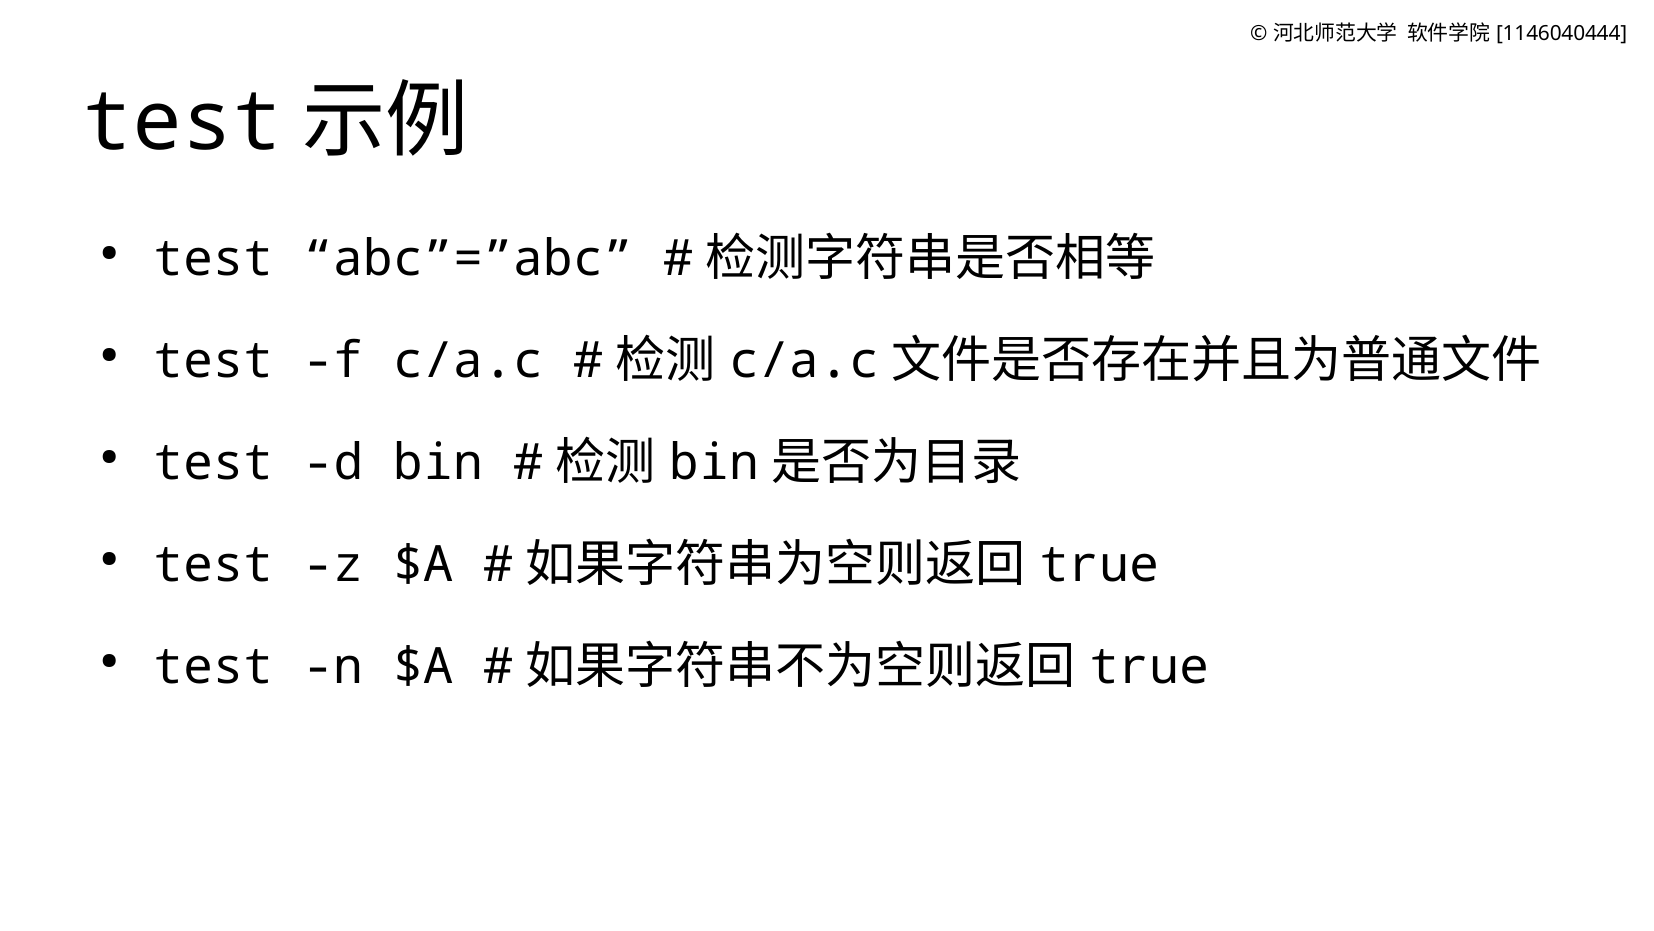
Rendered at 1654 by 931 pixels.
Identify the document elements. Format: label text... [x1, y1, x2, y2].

list test “abc”=”abc” #检测字符串是否相等 test -f c/a.c #检测c/a.c文件是否存在并且为普通文件 test -d bin #检测bin是否为目录 test -z $A #如果字符串为空则返回true test -n $A #如果字符串不为空则返回true [82, 217, 1571, 758]
title test示例 [82, 37, 1571, 189]
